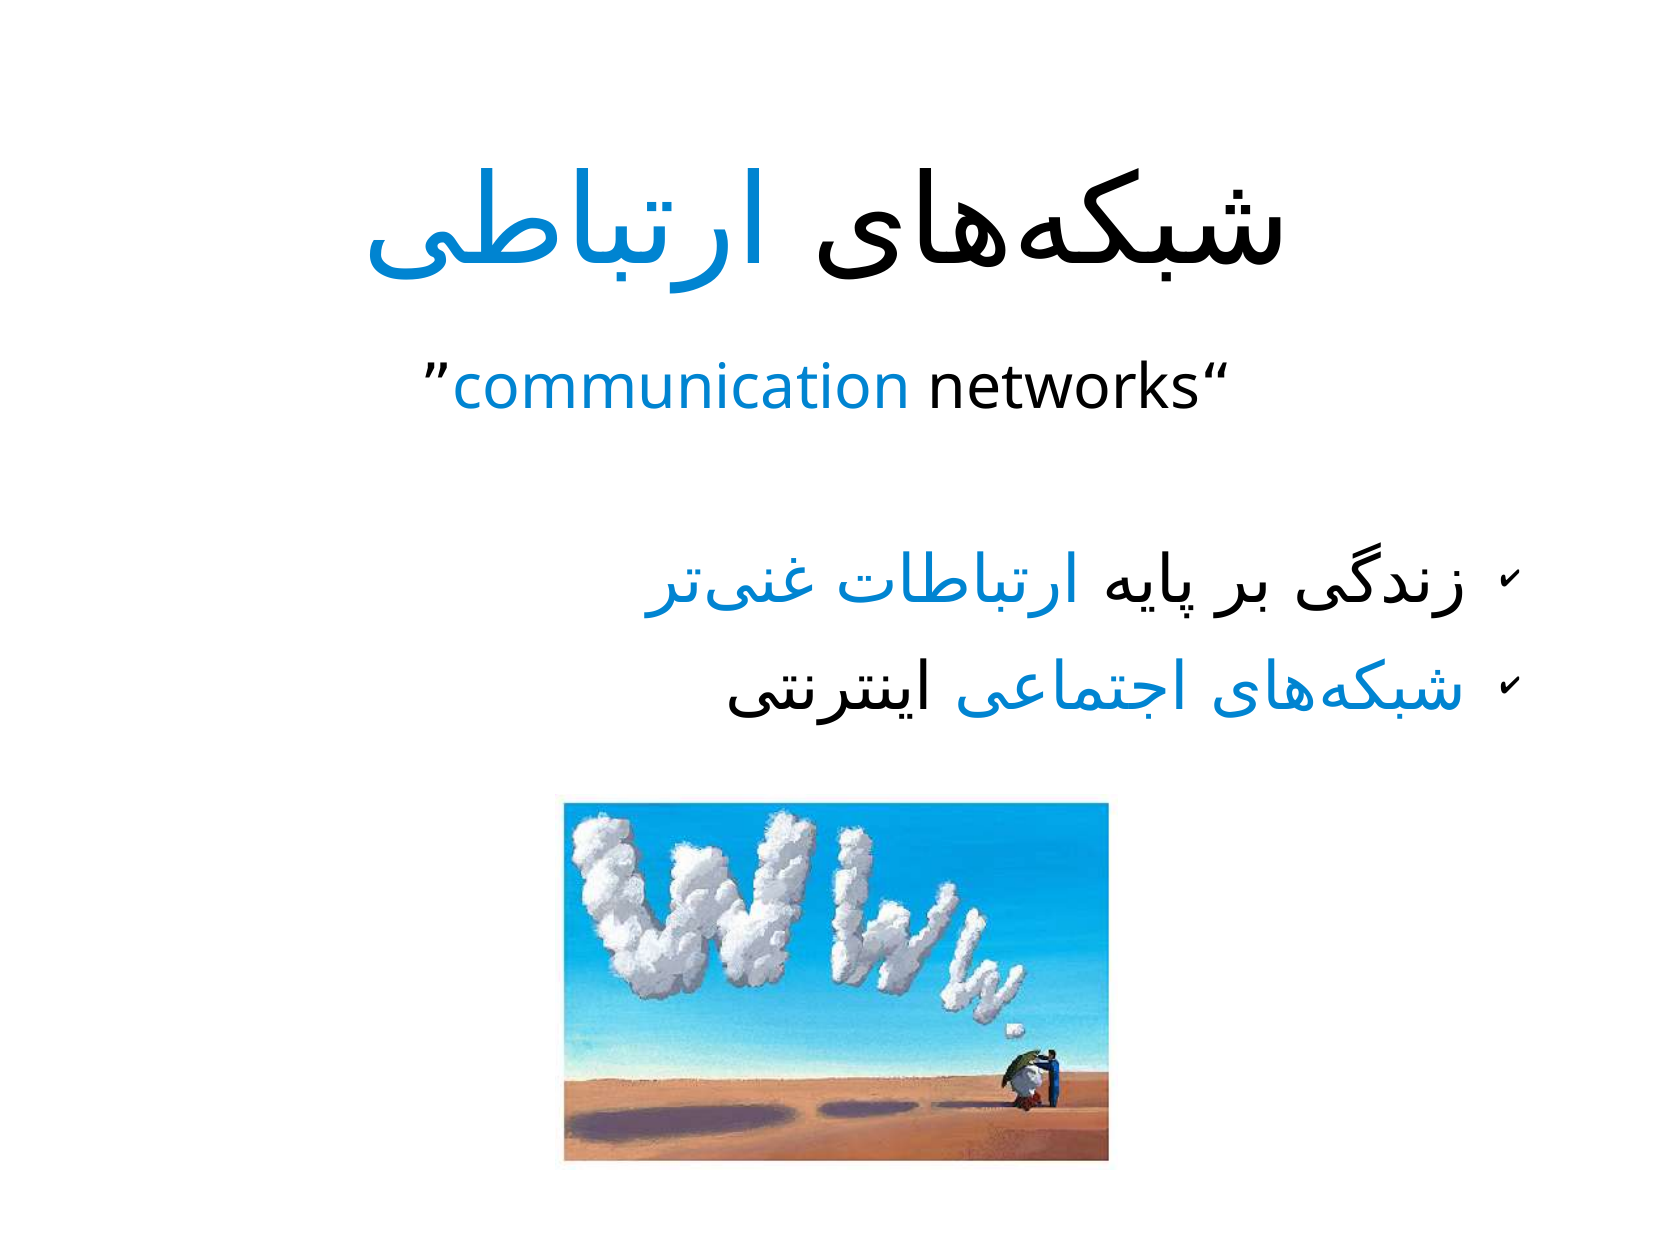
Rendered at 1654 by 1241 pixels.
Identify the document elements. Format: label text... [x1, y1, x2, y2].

subtitle شبکه‌های ارتباطی “communication networks” [82, 49, 1571, 526]
picture [555, 794, 1118, 1171]
list زندگی بر پایه ارتباطات غنی‌تر شبکه‌های اجتماعی اینترنتی [82, 540, 1538, 995]
